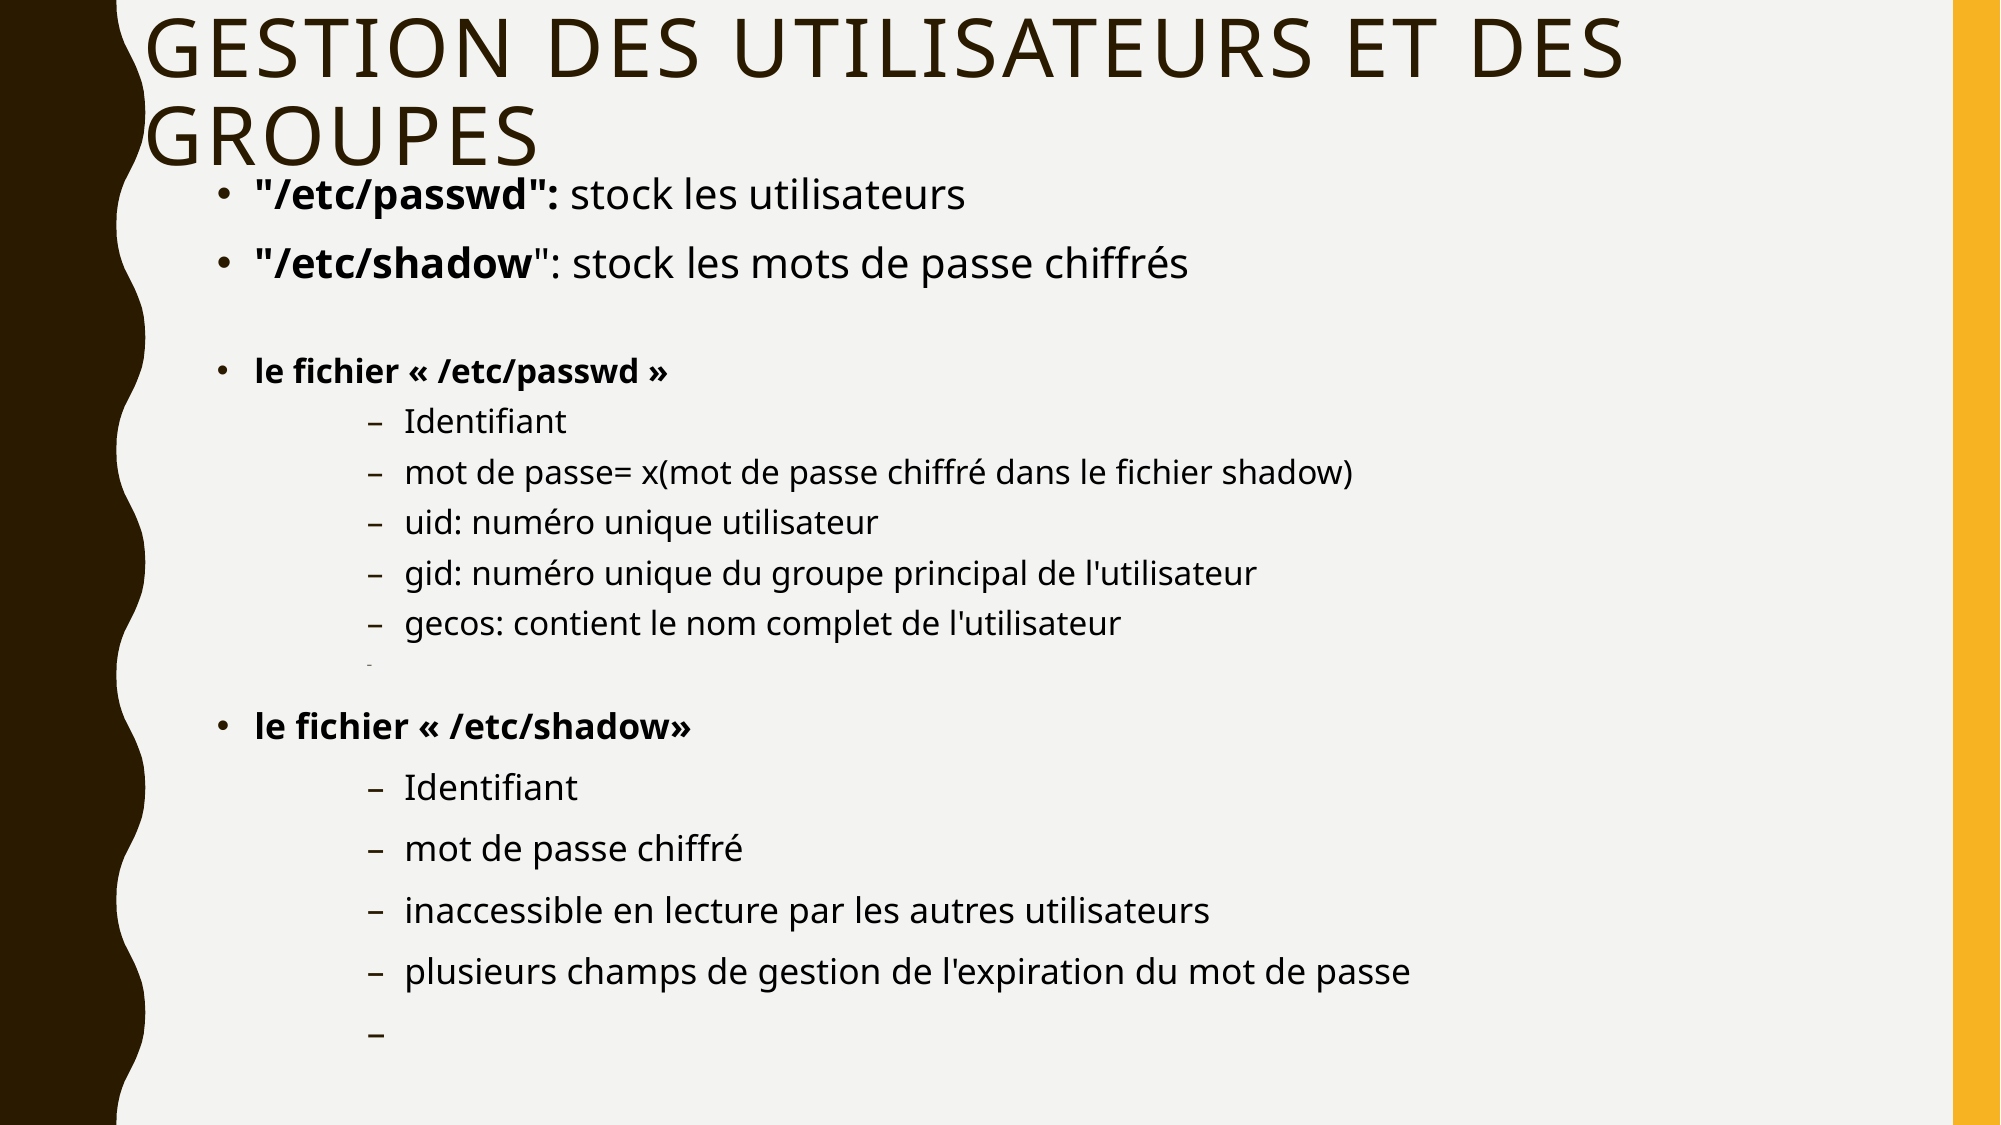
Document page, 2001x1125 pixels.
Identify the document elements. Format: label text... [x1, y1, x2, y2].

text_box le fichier « /etc/passwd » Identifiant mot de passe= x(mot de passe chiffré dans le fichier shadow) uid: numéro unique utilisateur gid: numéro unique du groupe principal de l'utilisateur gecos: contient le nom complet de l'utilisateur [201, 347, 1872, 666]
list "/etc/passwd": stock les utilisateurs "/etc/shadow": stock les mots de passe chiffrés [201, 155, 1872, 321]
text_box le fichier « /etc/shadow» Identifiant mot de passe chiffré inaccessible en lecture par les autres utilisateurs plusieurs champs de gestion de l'expiration du mot de passe [201, 691, 1872, 1010]
title Gestion des utilisateurs et des groupes [128, 0, 1983, 192]
